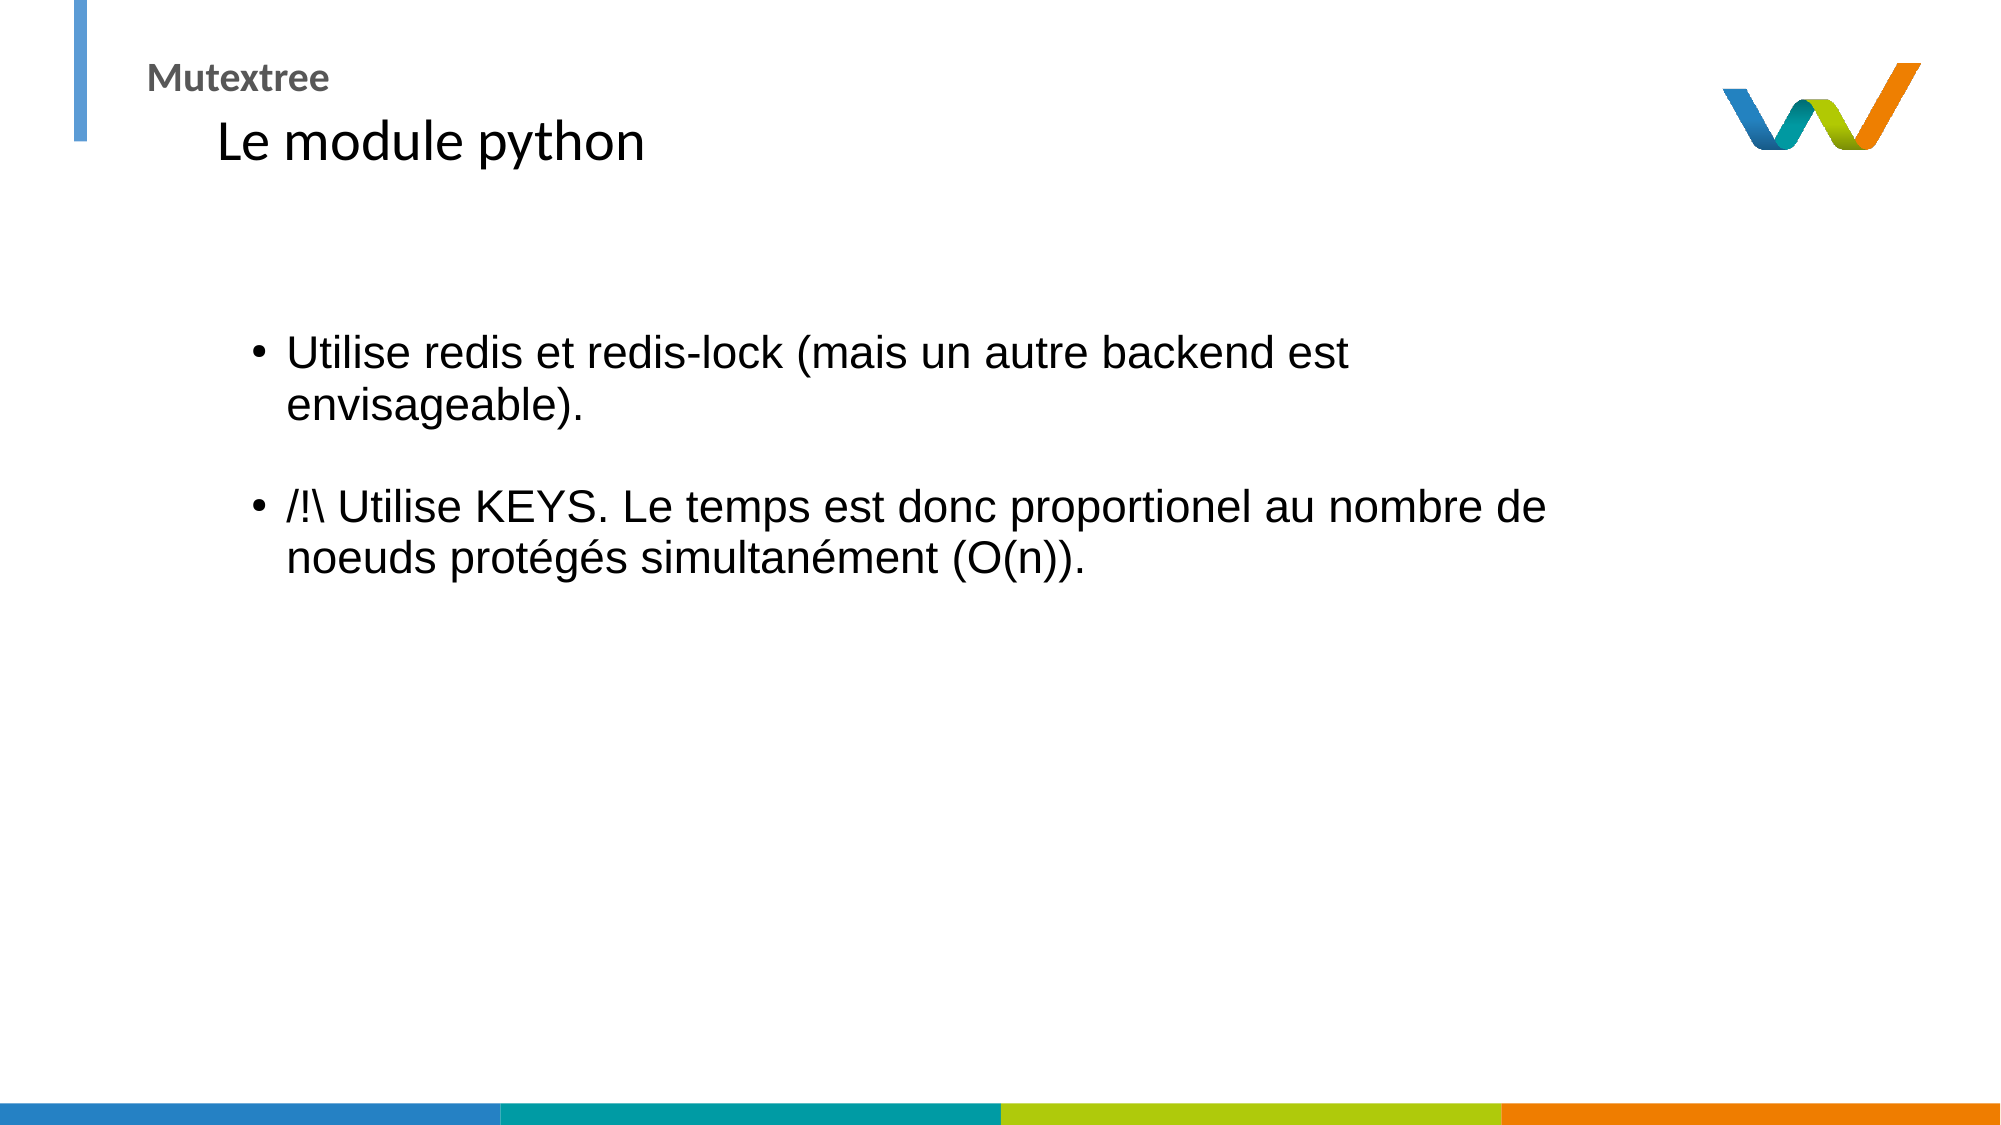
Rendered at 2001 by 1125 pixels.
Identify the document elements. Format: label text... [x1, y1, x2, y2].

list Le module python [131, 103, 1400, 157]
list Mutextree [131, 48, 1400, 103]
text_box Utilise redis et redis-lock (mais un autre backend est envisageable). /!\ Utilise KEYS. Le temps est donc proportionel au nombre de noeuds protégés simultanément (O(n)). [236, 319, 1619, 686]
picture [1702, 63, 1931, 157]
